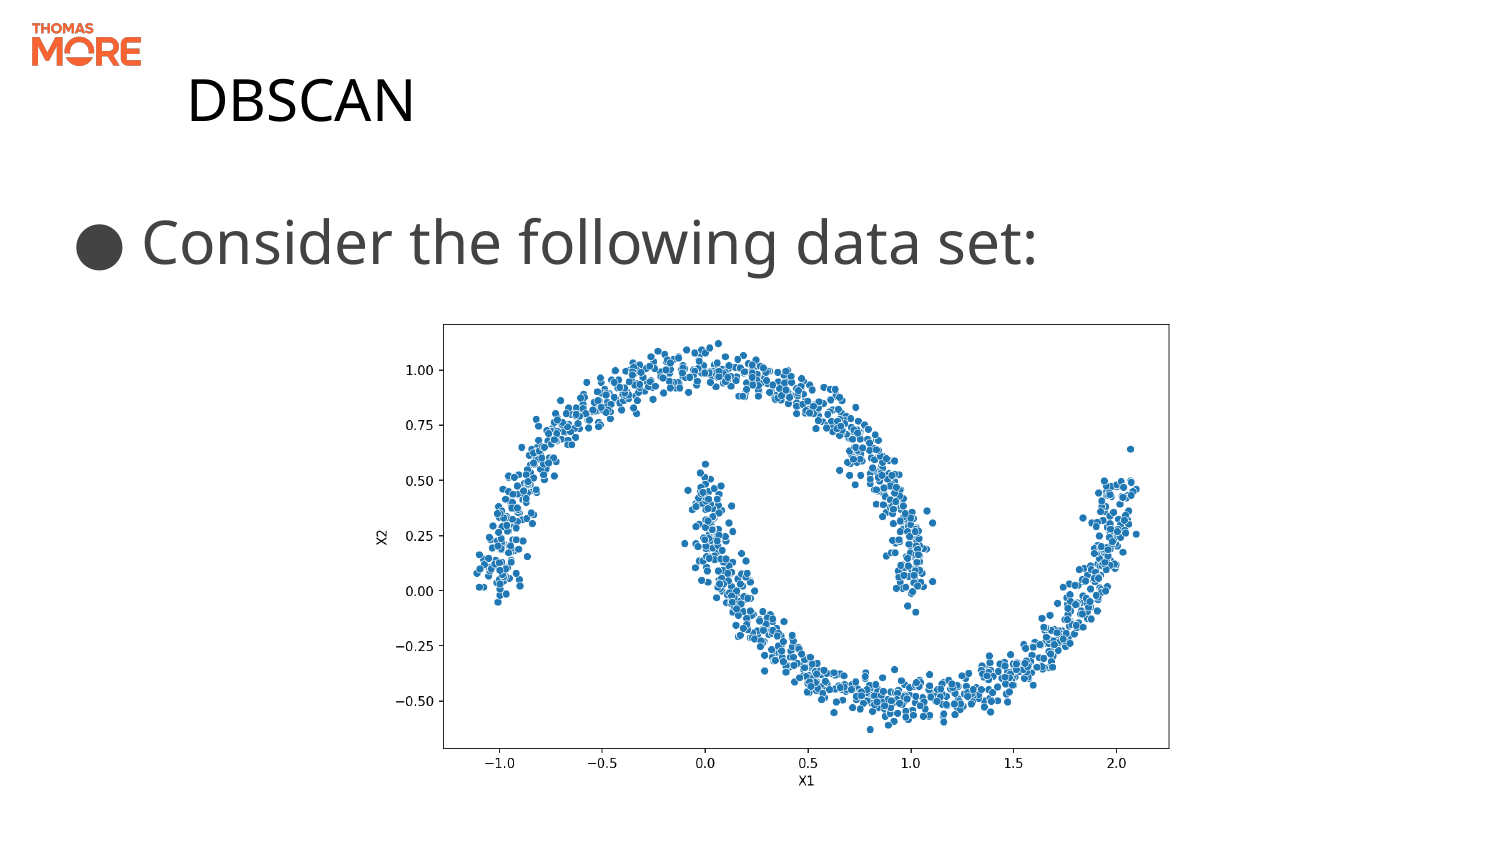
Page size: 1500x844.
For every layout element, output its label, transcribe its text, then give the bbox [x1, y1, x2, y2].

picture [22, 13, 151, 76]
list Consider the following data set: [51, 189, 1476, 750]
title DBSCAN [171, 48, 1449, 143]
picture [367, 315, 1178, 797]
